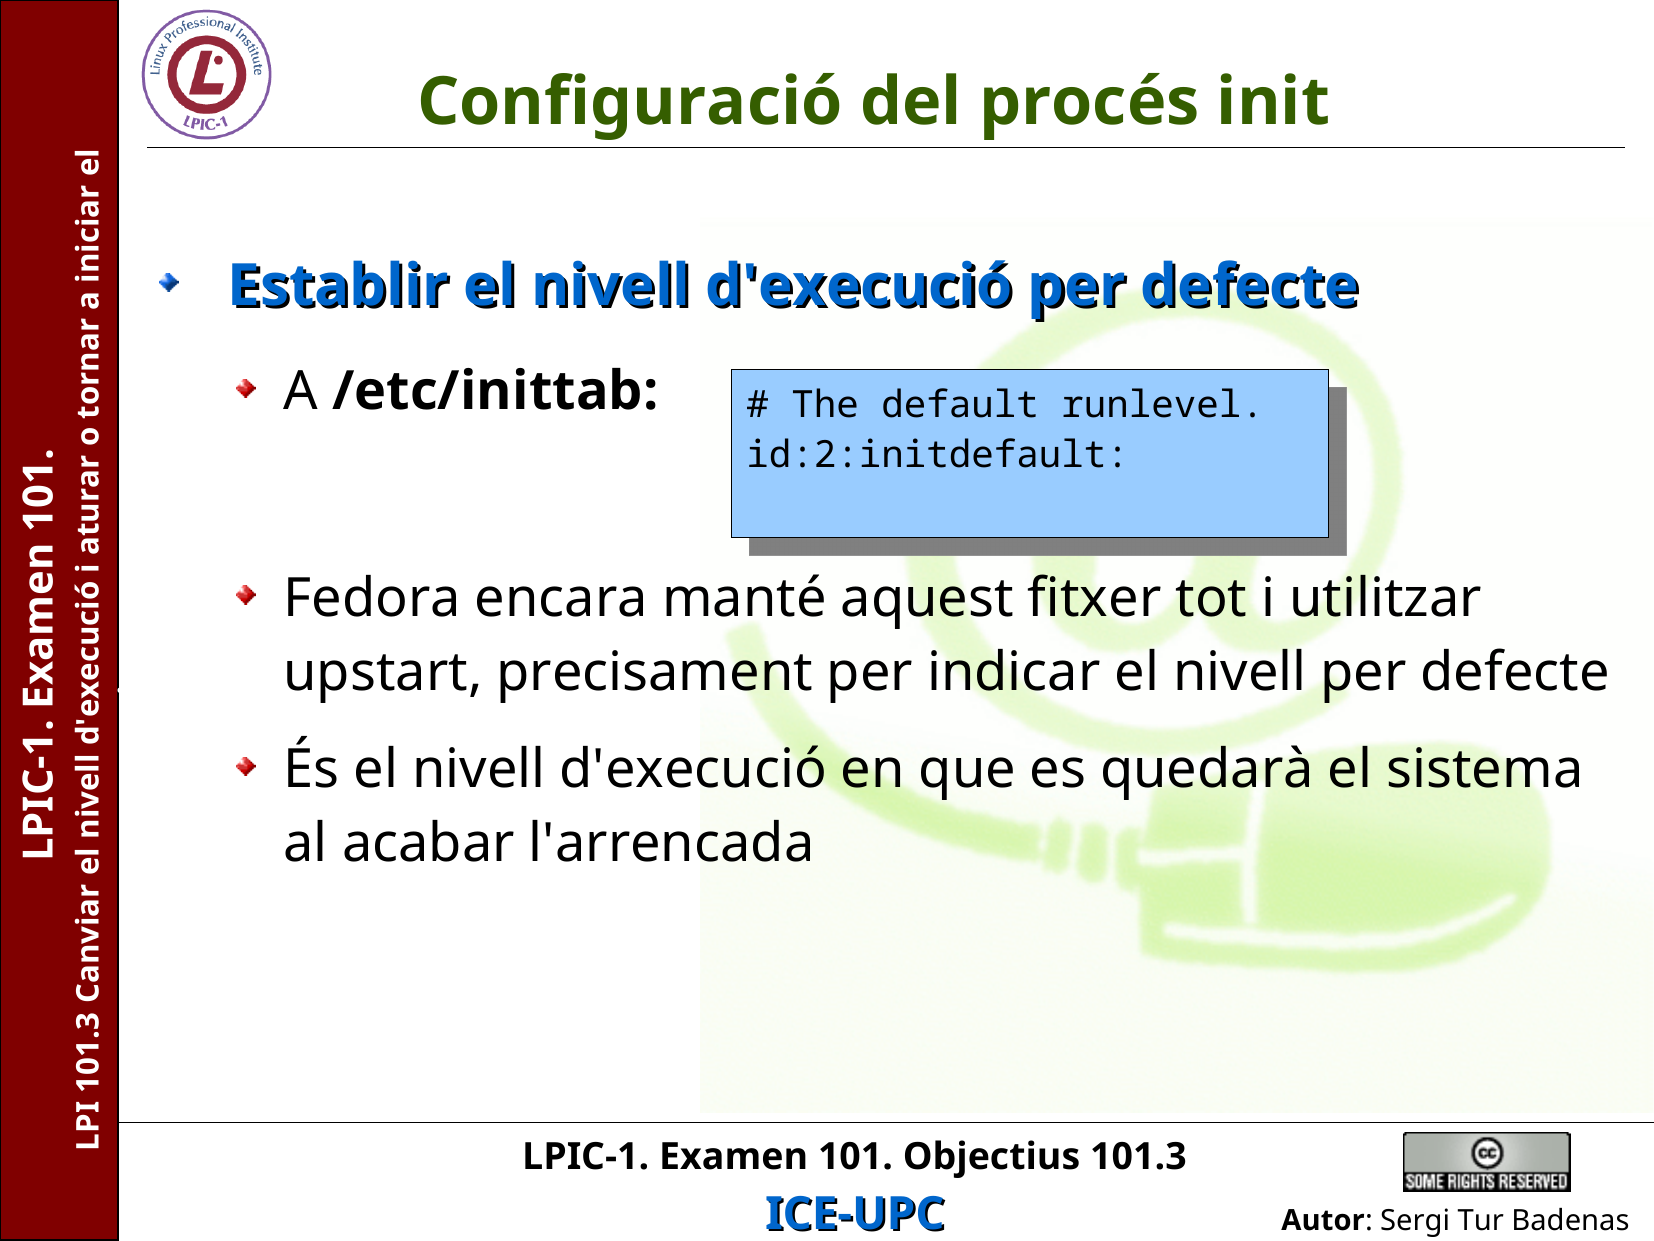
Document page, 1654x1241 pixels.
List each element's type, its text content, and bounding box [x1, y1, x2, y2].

picture [1403, 1132, 1571, 1192]
picture [135, 5, 277, 55]
text_box # The default runlevel. id:2:initdefault: [731, 369, 1329, 497]
title Configuració del procés init [129, 55, 1619, 142]
list Establir el nivell d'execució per defecte A /etc/inittab: Fedora encara manté aquest fitxer tot i utilitzar upstart, precisament per indicar el nivell per defecte És el nivell d'execució en que es quedarà el sistema al acabar l'arrencada [141, 242, 1630, 1078]
picture [700, 217, 1654, 1113]
